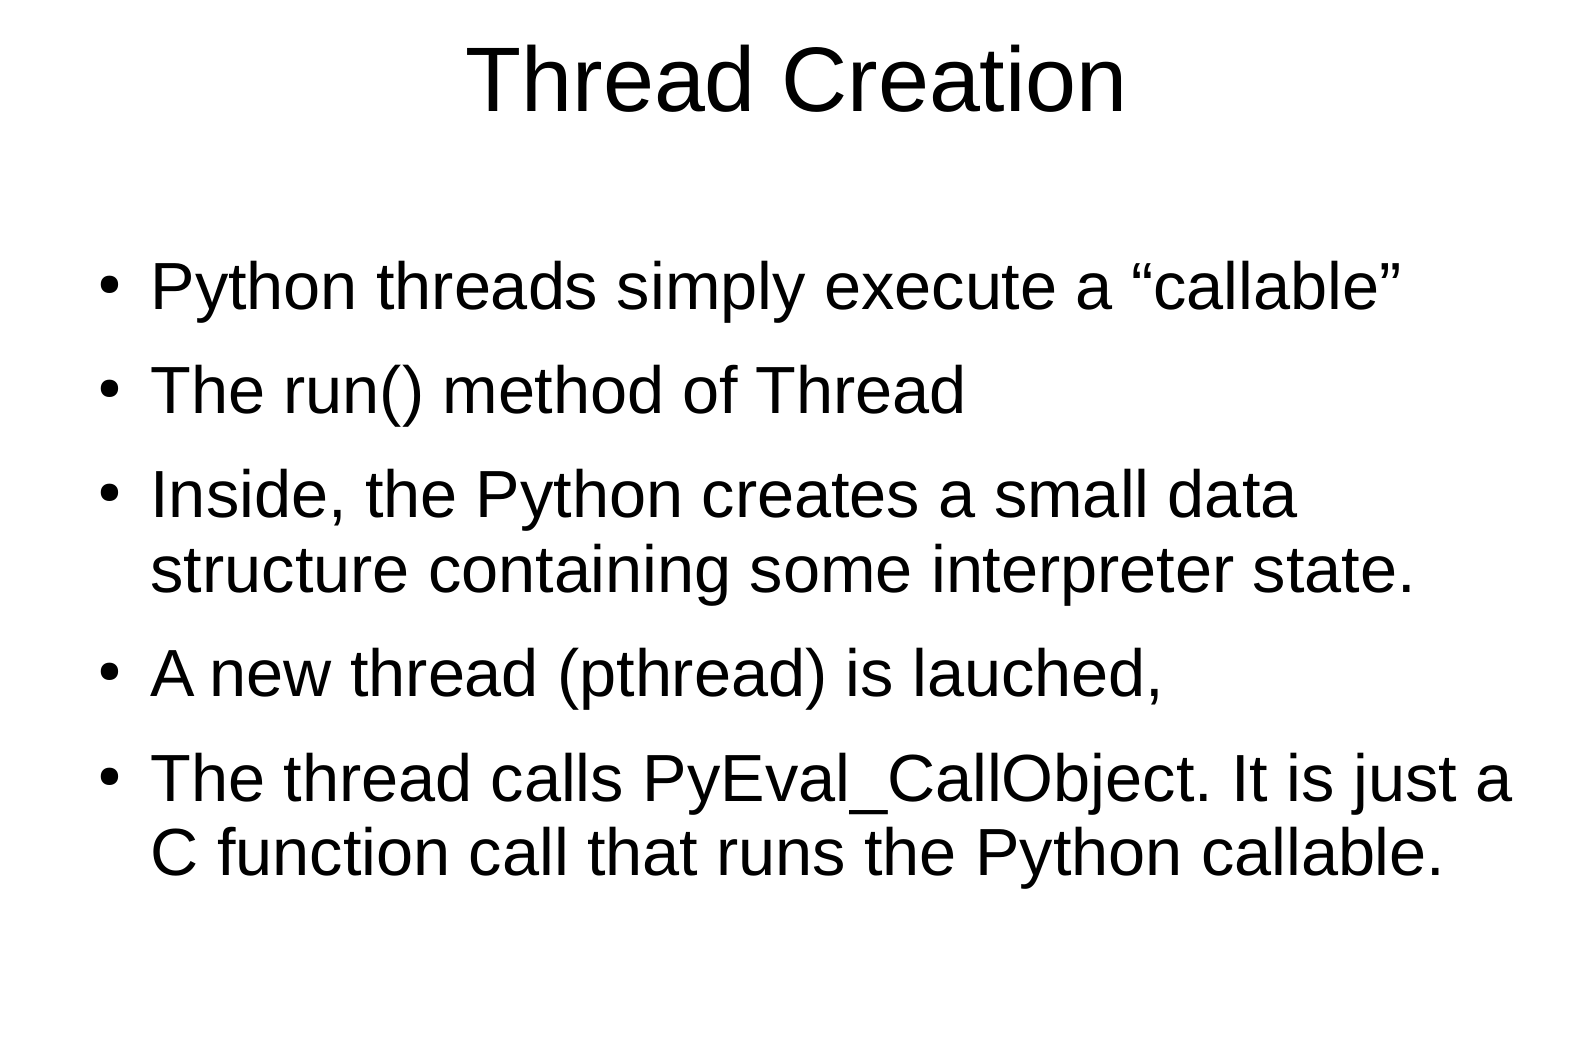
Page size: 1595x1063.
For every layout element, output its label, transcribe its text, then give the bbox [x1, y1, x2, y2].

title Thread Creation [79, 17, 1515, 245]
list Python threads simply execute a “callable” The run() method of Thread Inside, the Python creates a small data structure containing some interpreter state. A new thread (pthread) is lauched, The thread calls PyEval_CallObject. It is just a C function call that runs the Python callable. [79, 248, 1515, 951]
